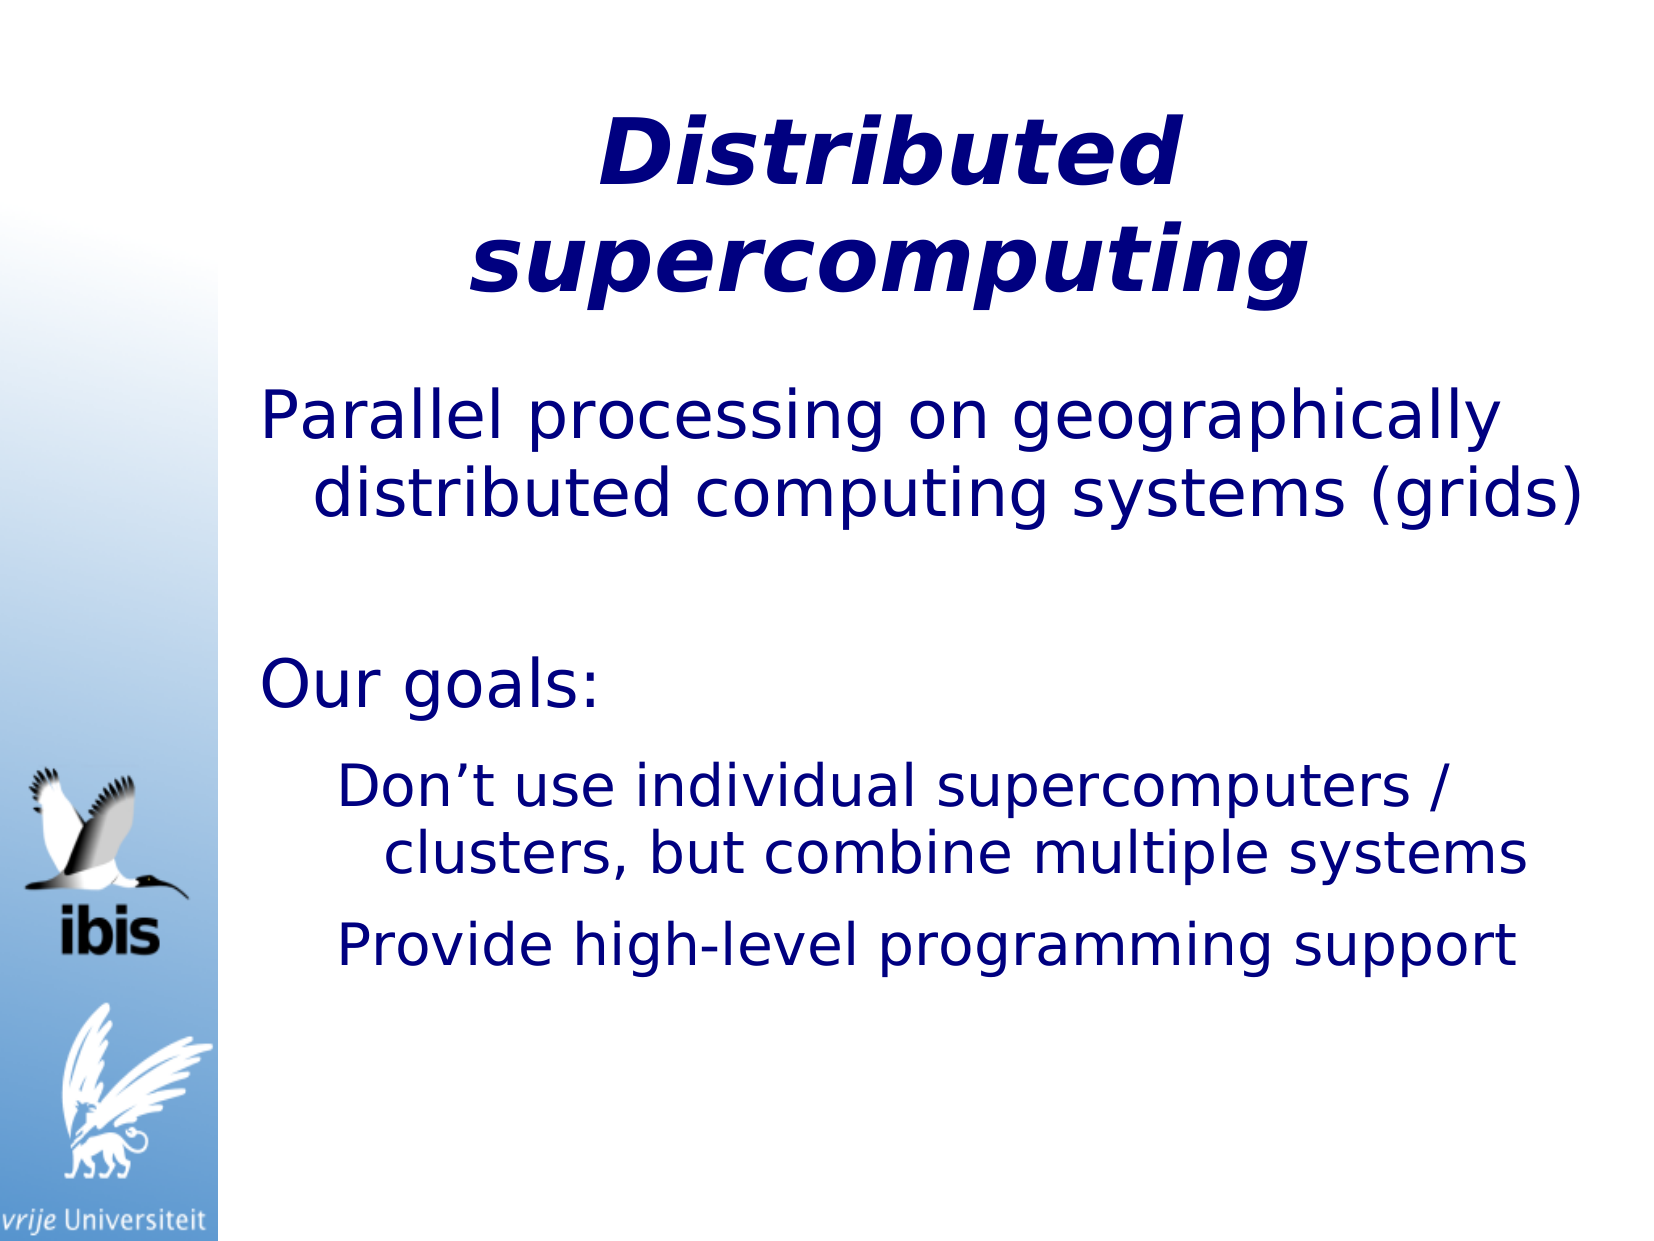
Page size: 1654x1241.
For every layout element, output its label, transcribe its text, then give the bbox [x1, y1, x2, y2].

list Parallel processing on geographically distributed computing systems (grids) Our goals: Don’t use individual supercomputers / clusters, but combine multiple systems Provide high-level programming support [241, 376, 1654, 1158]
picture [0, 0, 218, 1241]
title Distributed supercomputing [248, 99, 1534, 314]
